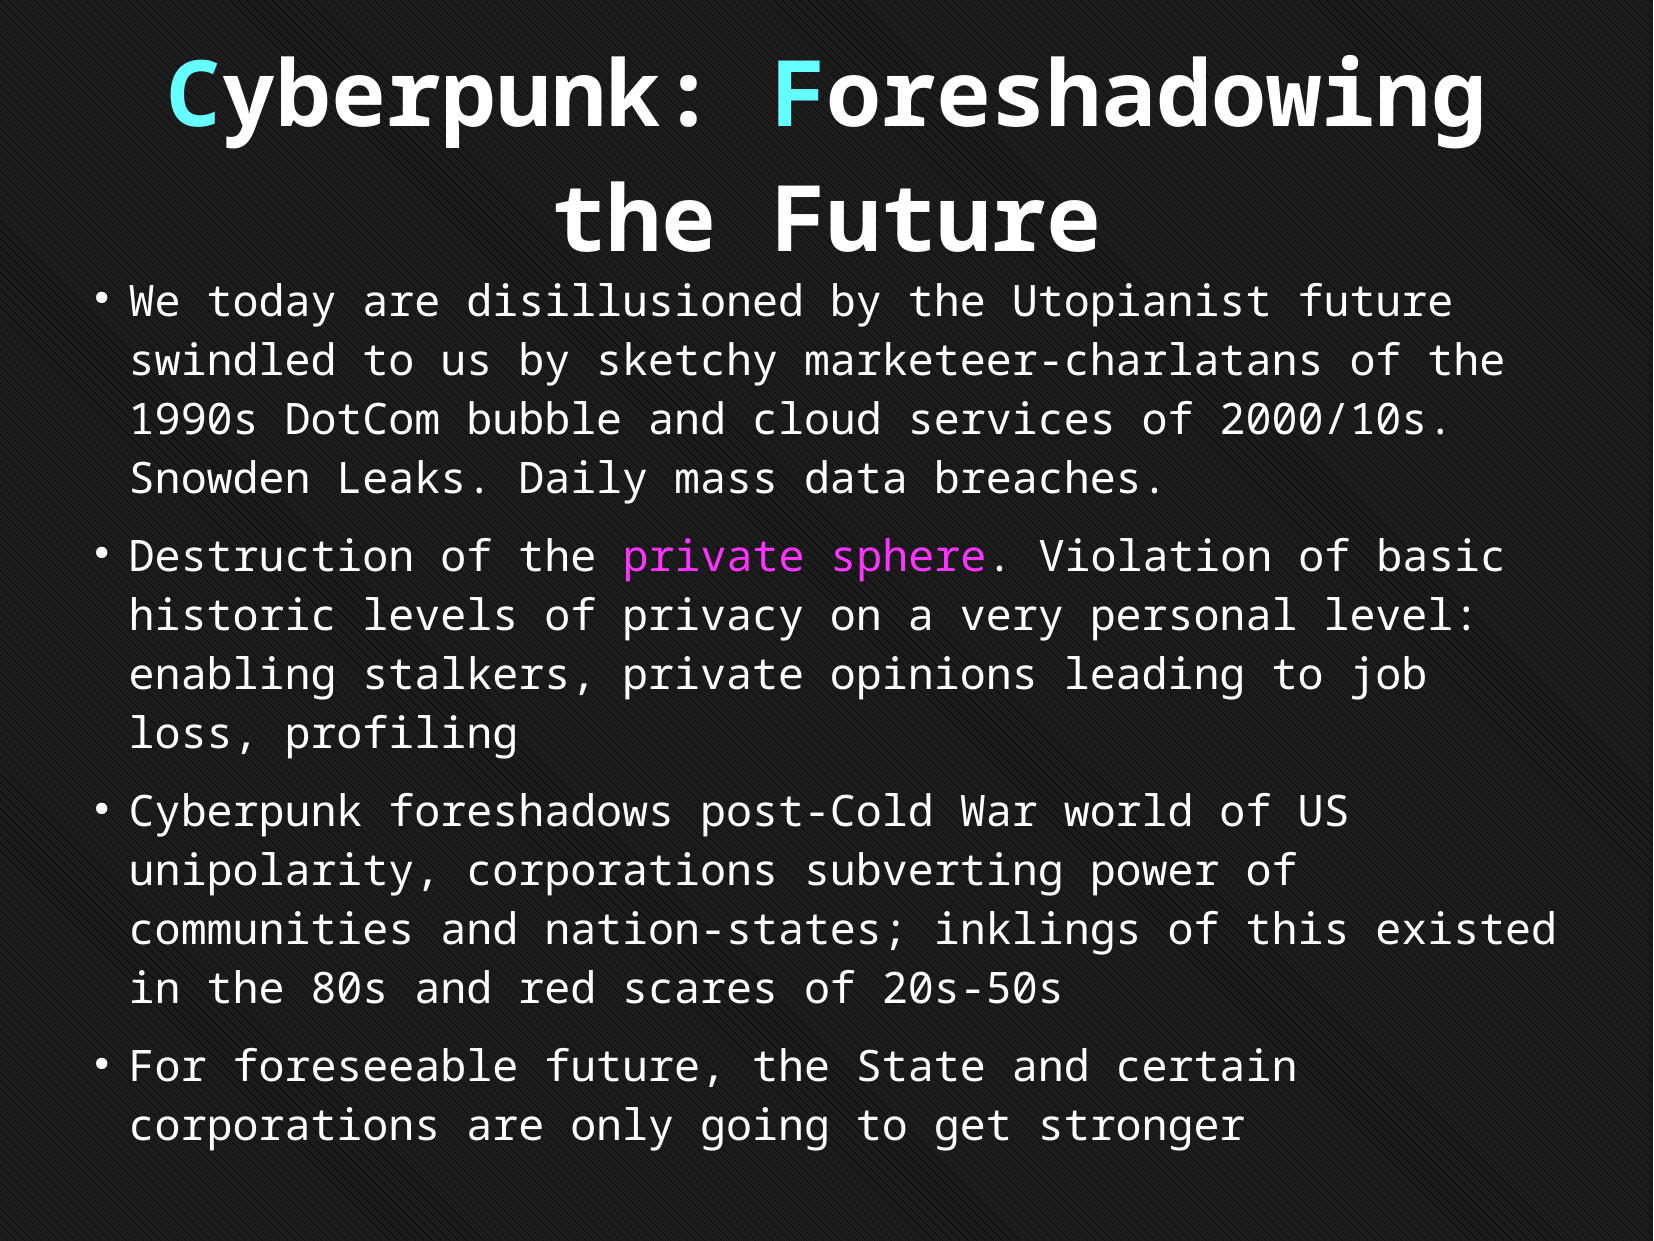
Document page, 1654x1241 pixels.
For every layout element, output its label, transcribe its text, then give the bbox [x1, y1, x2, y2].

title Cyberpunk: Foreshadowing the Future [82, 18, 1571, 270]
list We today are disillusioned by the Utopianist future swindled to us by sketchy marketeer-charlatans of the 1990s DotCom bubble and cloud services of 2000/10s. Snowden Leaks. Daily mass data breaches. Destruction of the private sphere. Violation of basic historic levels of privacy on a very personal level: enabling stalkers, private opinions leading to job loss, profiling Cyberpunk foreshadows post-Cold War world of US unipolarity, corporations subverting power of communities and nation-states; inklings of this existed in the 80s and red scares of 20s-50s For foreseeable future, the State and certain corporations are only going to get stronger [82, 270, 1571, 1154]
